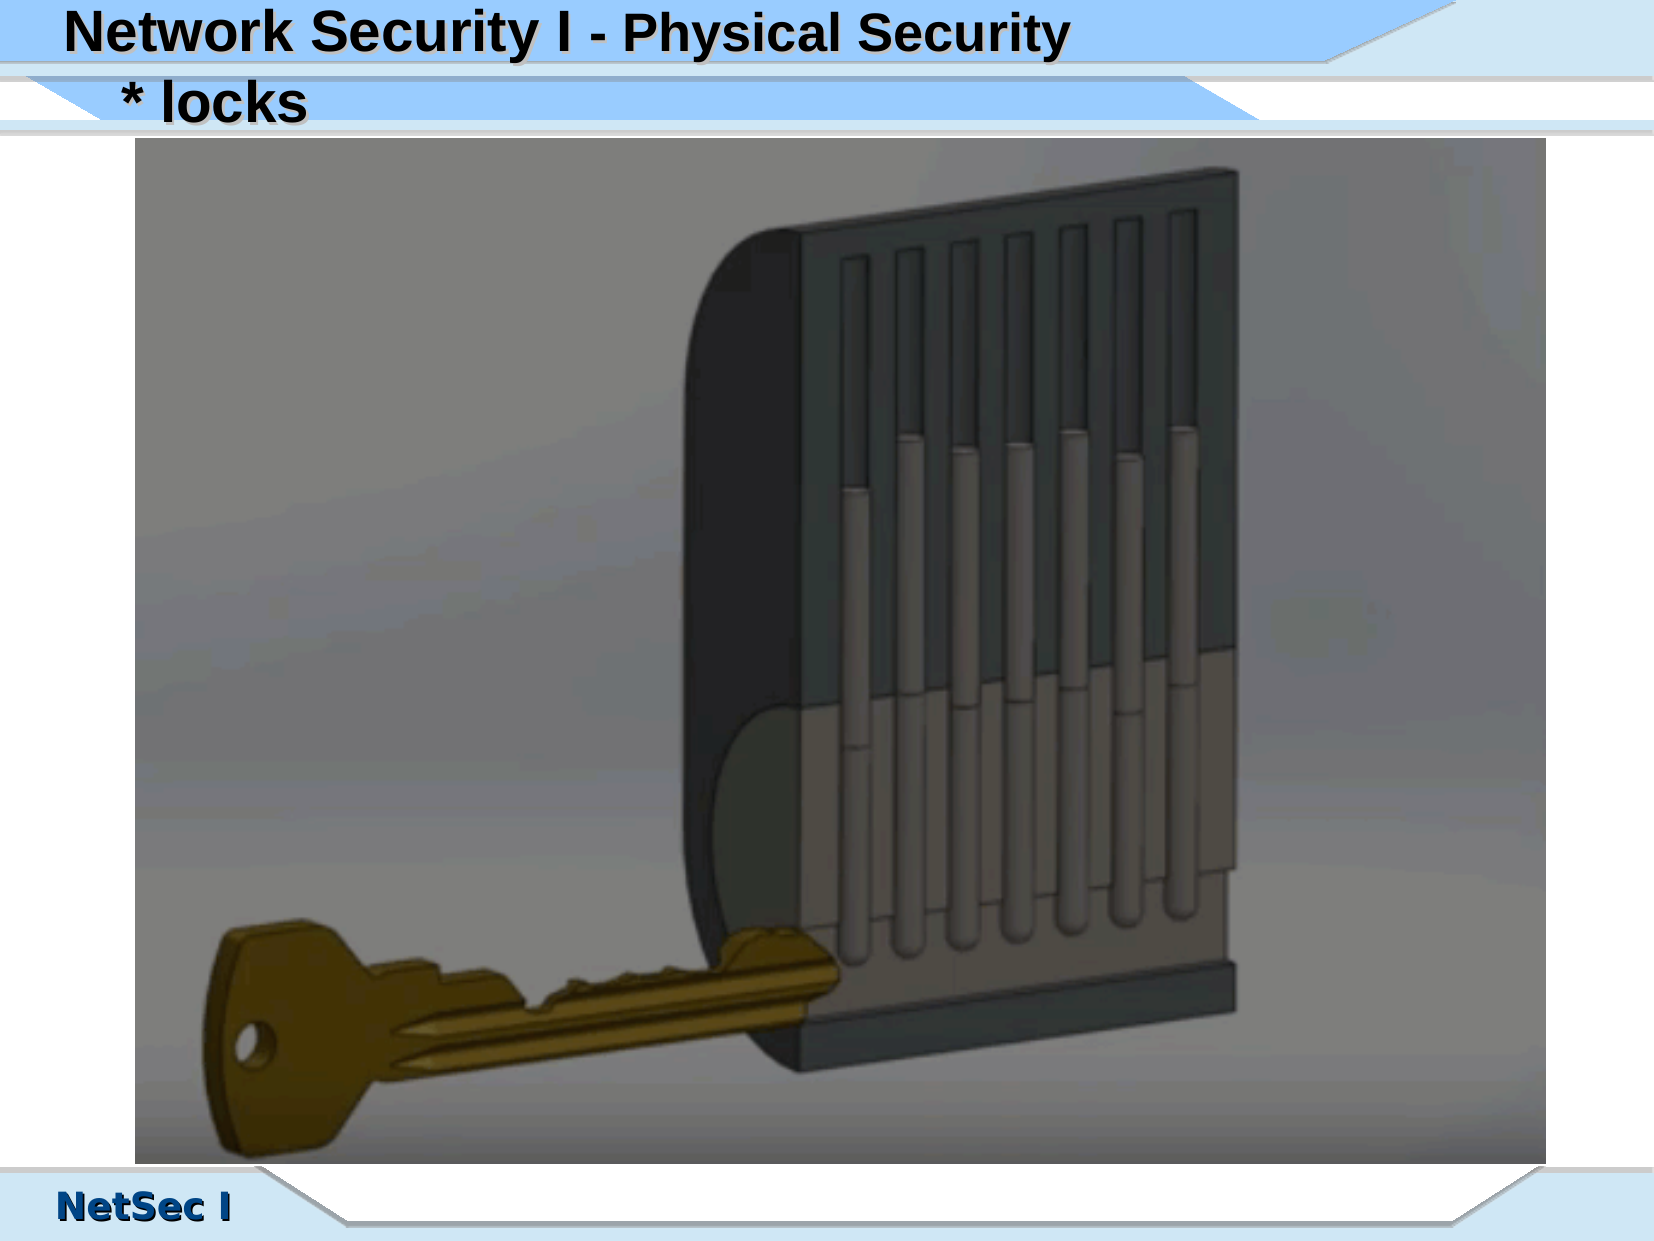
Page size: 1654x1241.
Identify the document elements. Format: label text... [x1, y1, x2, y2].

title * locks [105, 69, 1231, 136]
text_box [259, 1164, 1541, 1221]
title Network Security I - Physical Security [31, 0, 1520, 65]
picture [135, 138, 1546, 1164]
